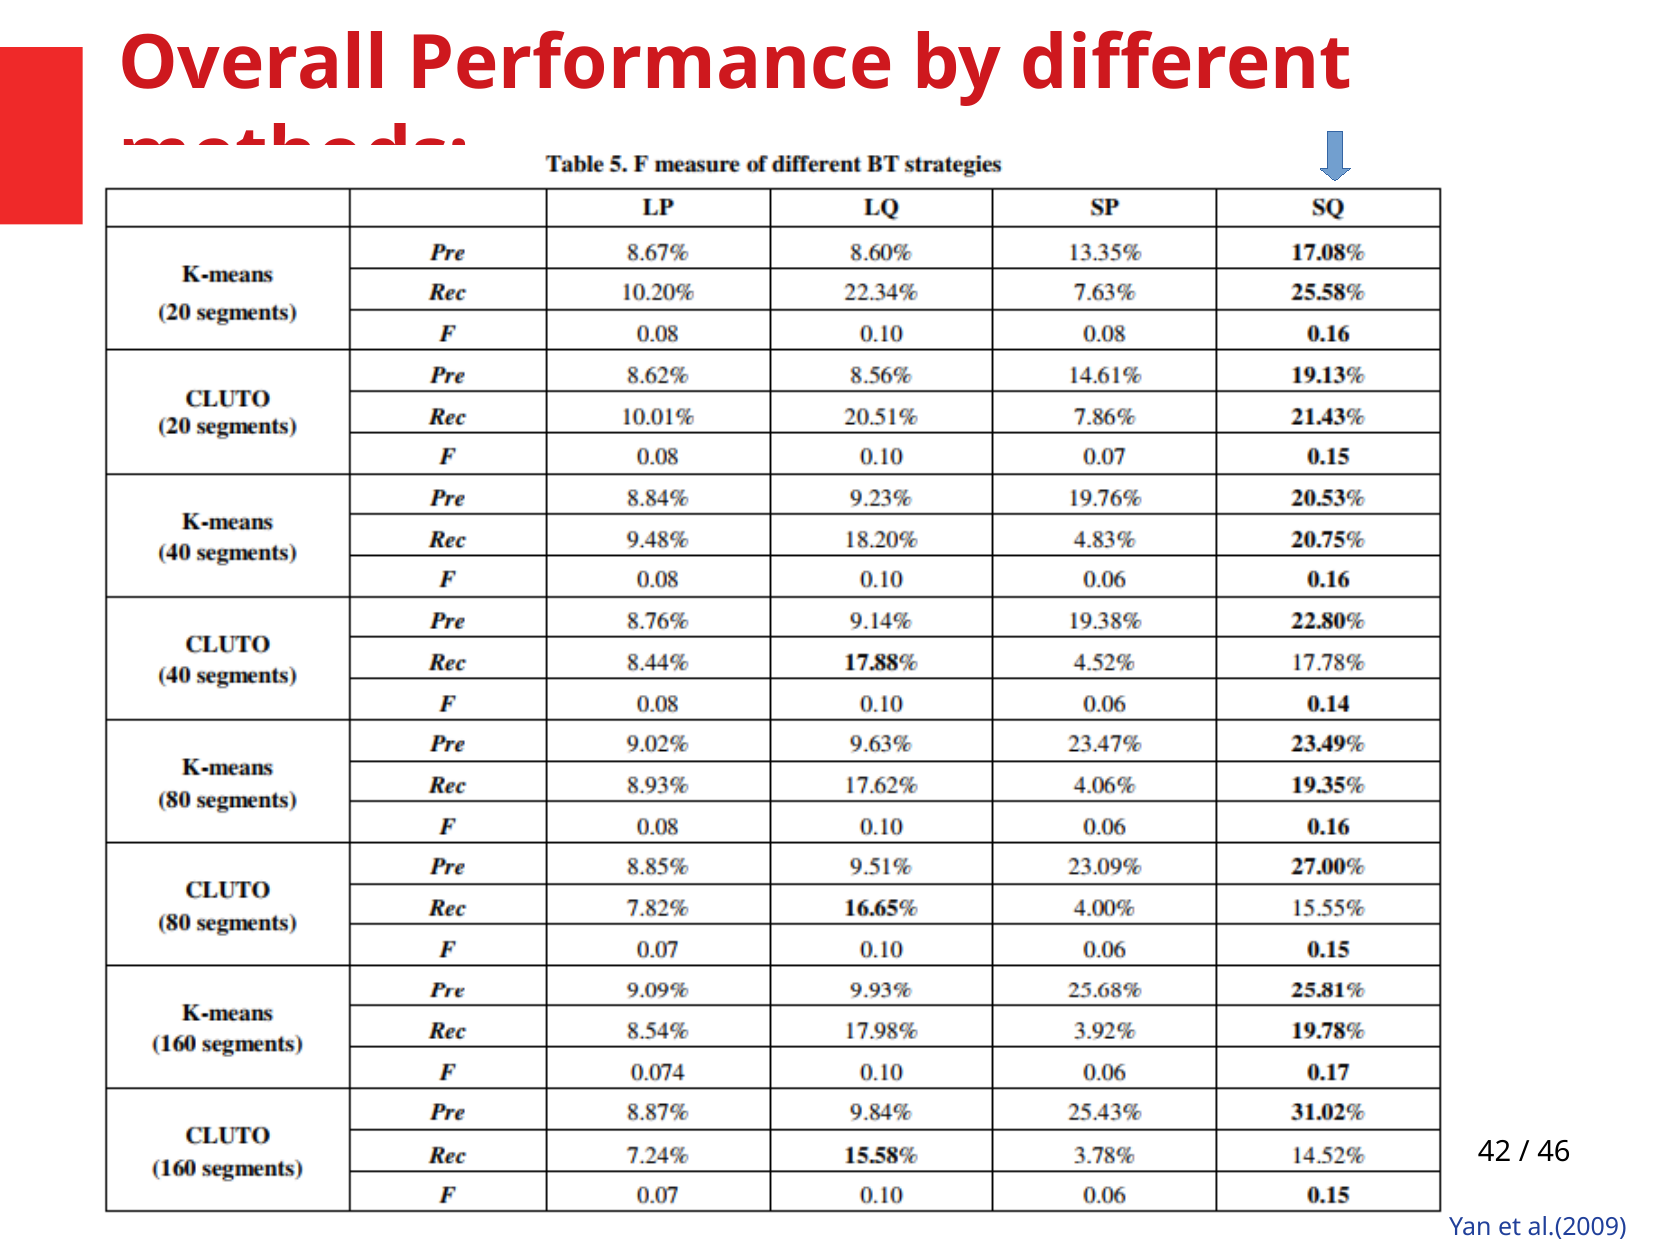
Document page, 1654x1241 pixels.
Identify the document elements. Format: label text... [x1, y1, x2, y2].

text_box [1320, 131, 1351, 181]
text_box Yan et al.(2009) [1434, 1200, 1654, 1241]
title Overall Performance by different methods: [118, 30, 1571, 184]
picture [84, 145, 1465, 1234]
